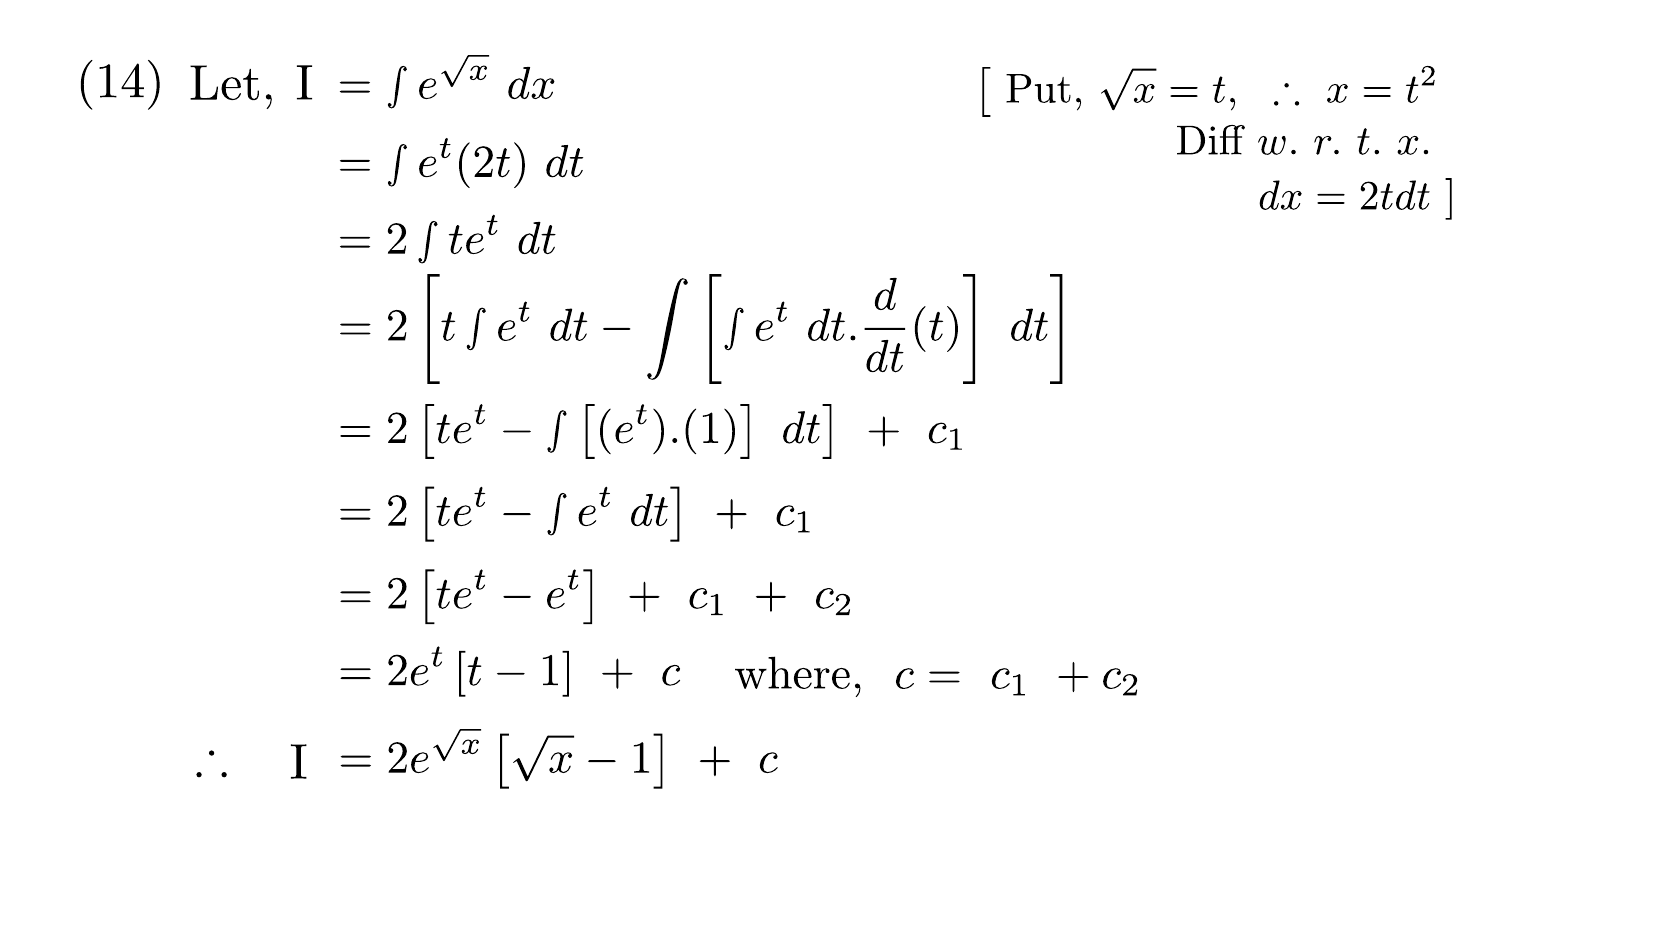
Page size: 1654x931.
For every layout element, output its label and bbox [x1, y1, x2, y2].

text_box [339, 486, 810, 542]
text_box [339, 55, 555, 109]
title [47, 36, 1607, 898]
text_box [340, 646, 681, 697]
text_box [735, 656, 1138, 698]
text_box [296, 65, 313, 100]
text_box [339, 404, 962, 459]
text_box [1177, 124, 1429, 155]
text_box [190, 65, 272, 110]
text_box [340, 729, 778, 789]
text_box [78, 59, 160, 110]
text_box [976, 65, 1435, 117]
text_box [1259, 178, 1452, 220]
text_box [196, 750, 227, 778]
text_box [339, 137, 584, 189]
text_box [290, 744, 307, 779]
text_box [339, 569, 851, 625]
text_box [339, 274, 1063, 384]
text_box [339, 214, 556, 264]
